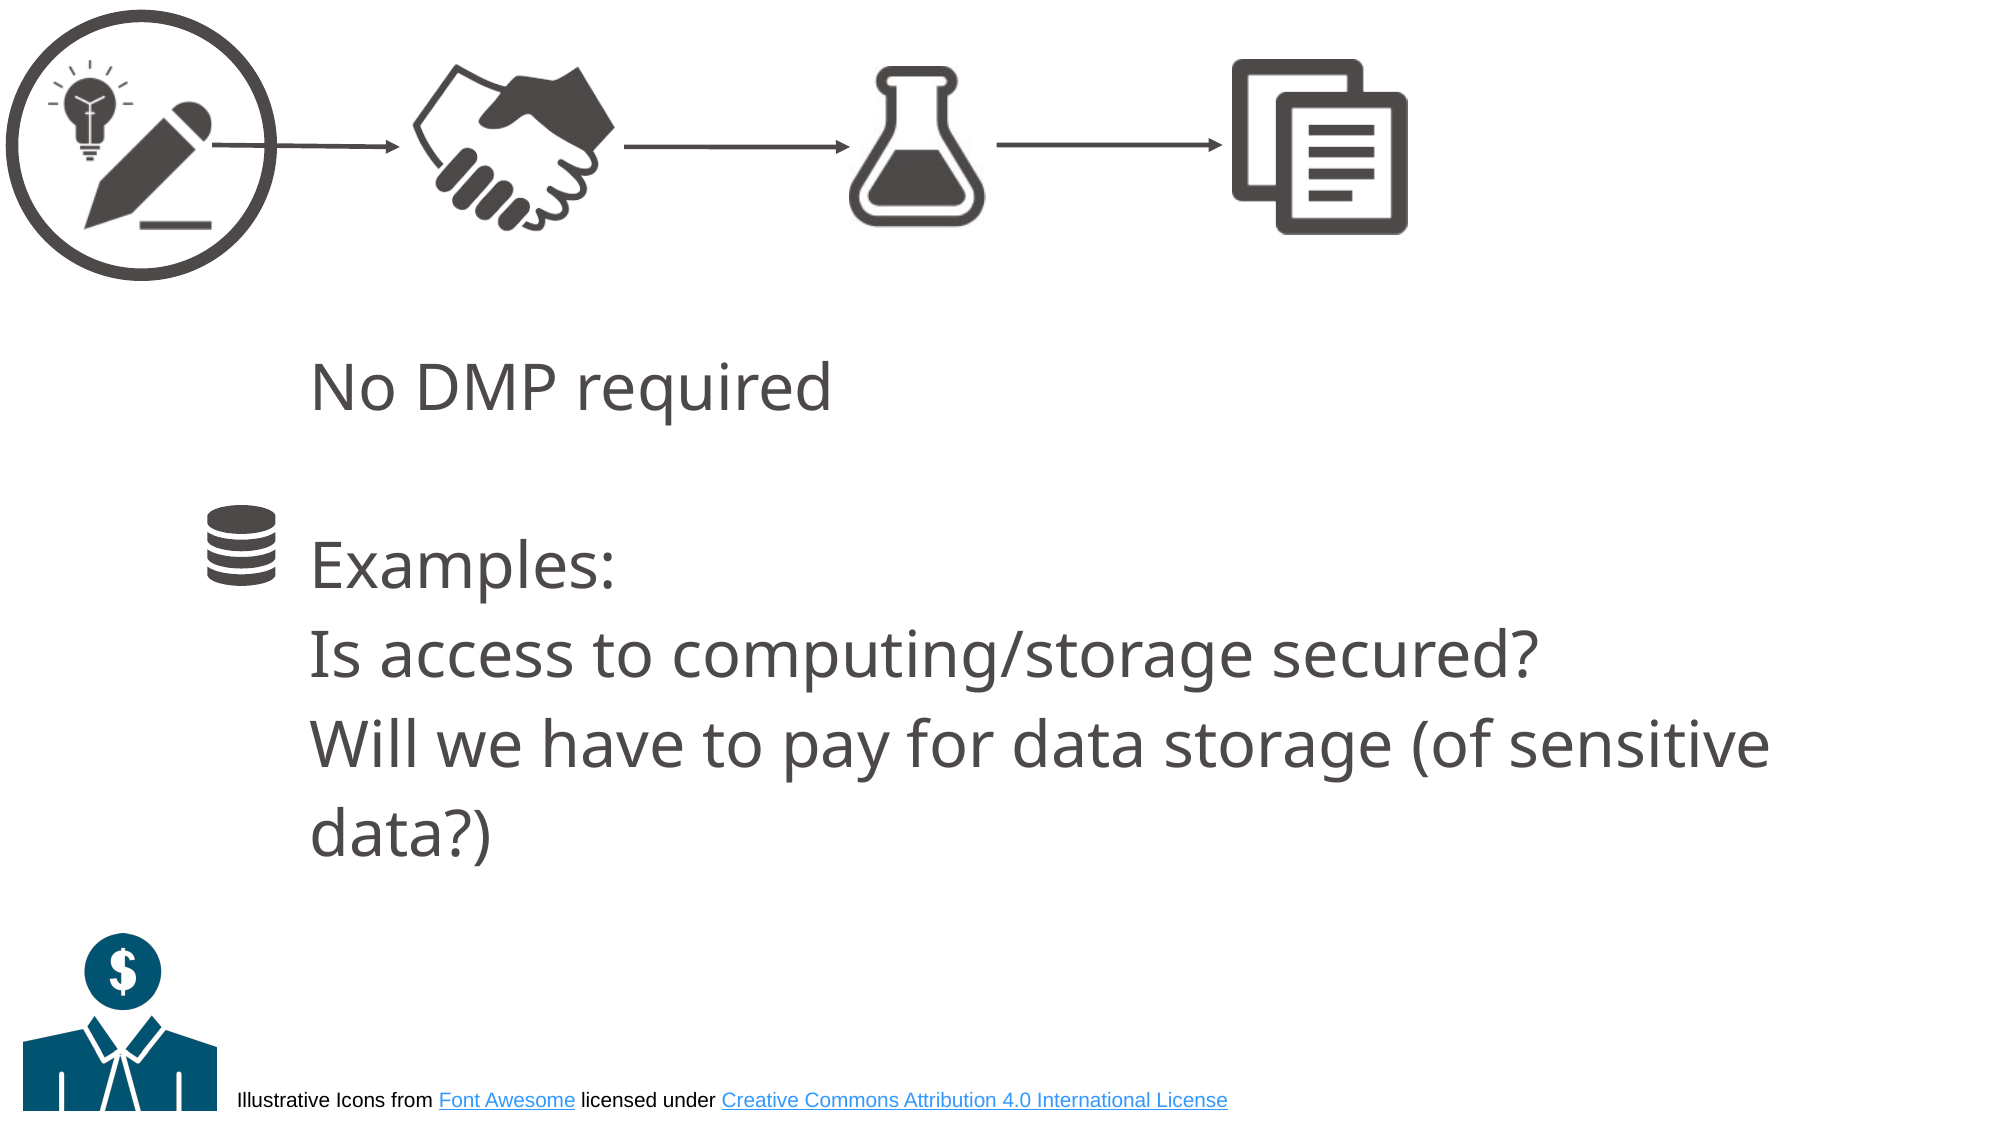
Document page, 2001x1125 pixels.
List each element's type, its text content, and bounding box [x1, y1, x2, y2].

picture [177, 1072, 181, 1111]
picture [23, 933, 217, 1111]
text_box [207, 505, 276, 534]
picture [1232, 59, 1408, 235]
picture [48, 60, 213, 230]
picture [849, 66, 986, 228]
text_box No DMP required Examples: Is access to computing/storage secured? Will we have to pay for data storage (of sensitive data?) [294, 319, 1876, 1125]
picture [60, 1072, 64, 1111]
text_box [207, 566, 276, 586]
picture [110, 948, 135, 995]
picture [399, 38, 625, 256]
text_box [207, 531, 276, 552]
text_box Illustrative Icons from Font Awesome licensed under Creative Commons Attribution 4.0 International License [221, 1046, 294, 1125]
text_box [207, 549, 276, 569]
